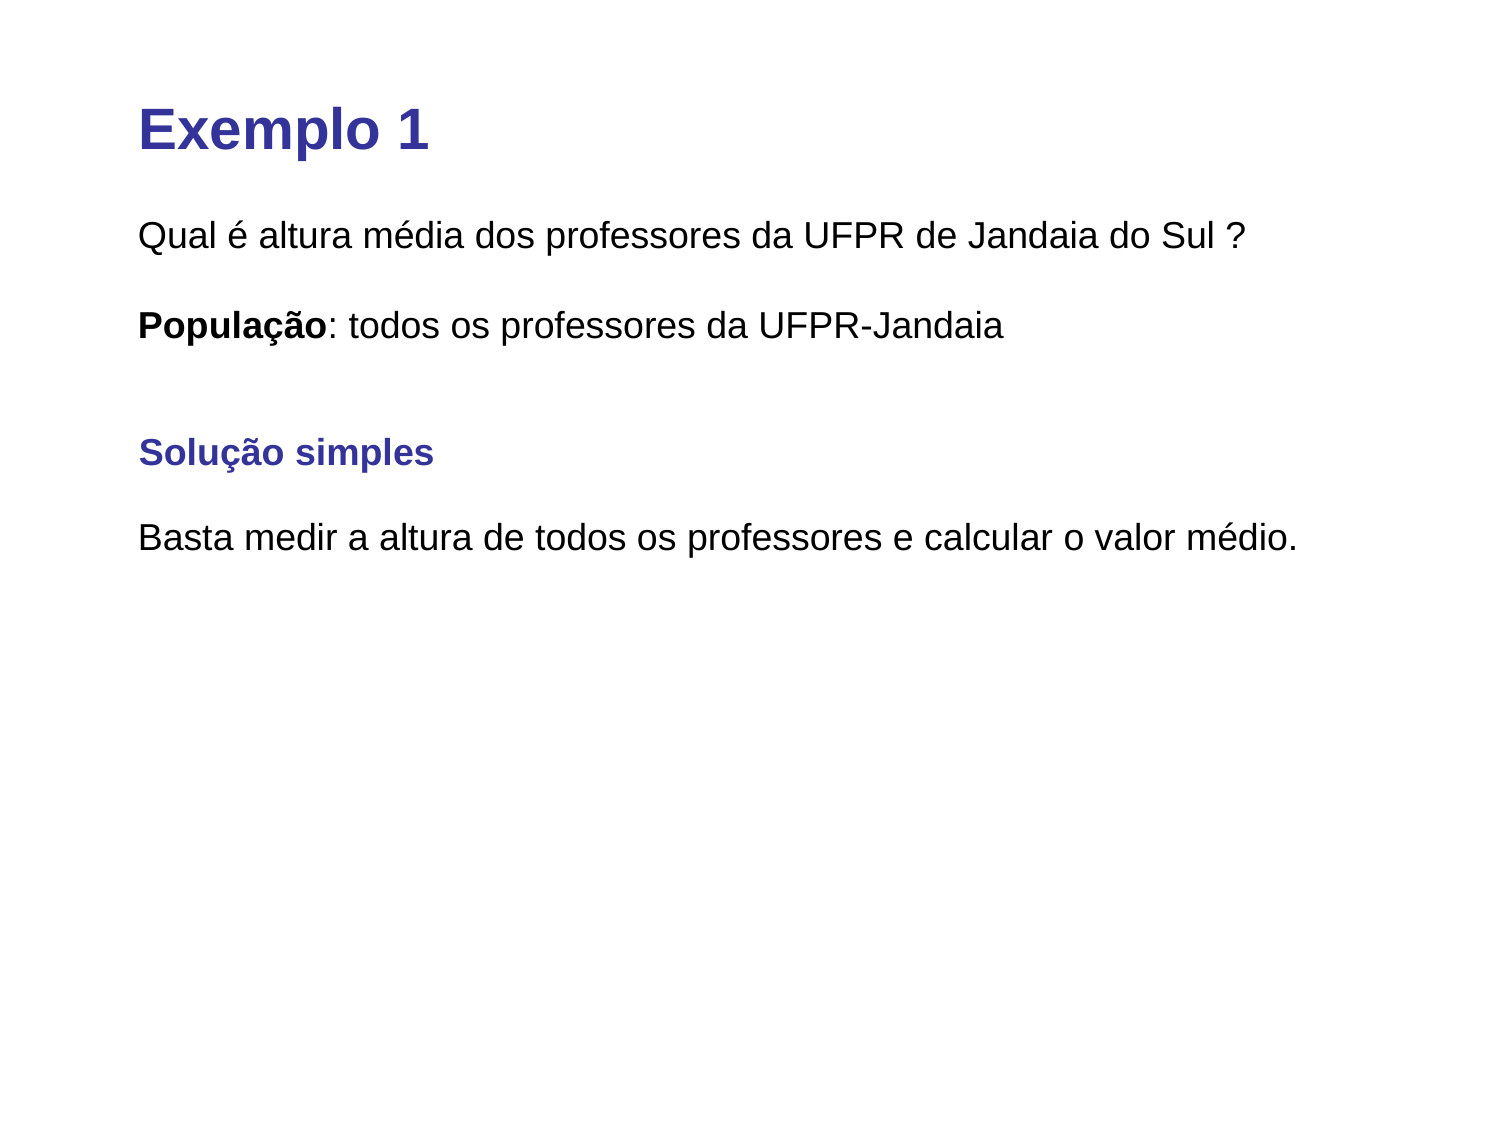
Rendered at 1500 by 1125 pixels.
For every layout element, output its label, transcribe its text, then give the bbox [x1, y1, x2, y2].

text_box Qual é altura média dos professores da UFPR de Jandaia do Sul ? [123, 203, 1366, 280]
text_box Solução simples [123, 420, 1400, 491]
text_box População: todos os professores da UFPR-Jandaia [123, 293, 1366, 369]
text_box Exemplo 1 [123, 84, 1400, 179]
text_box Basta medir a altura de todos os professores e calcular o valor médio. [123, 505, 1366, 581]
